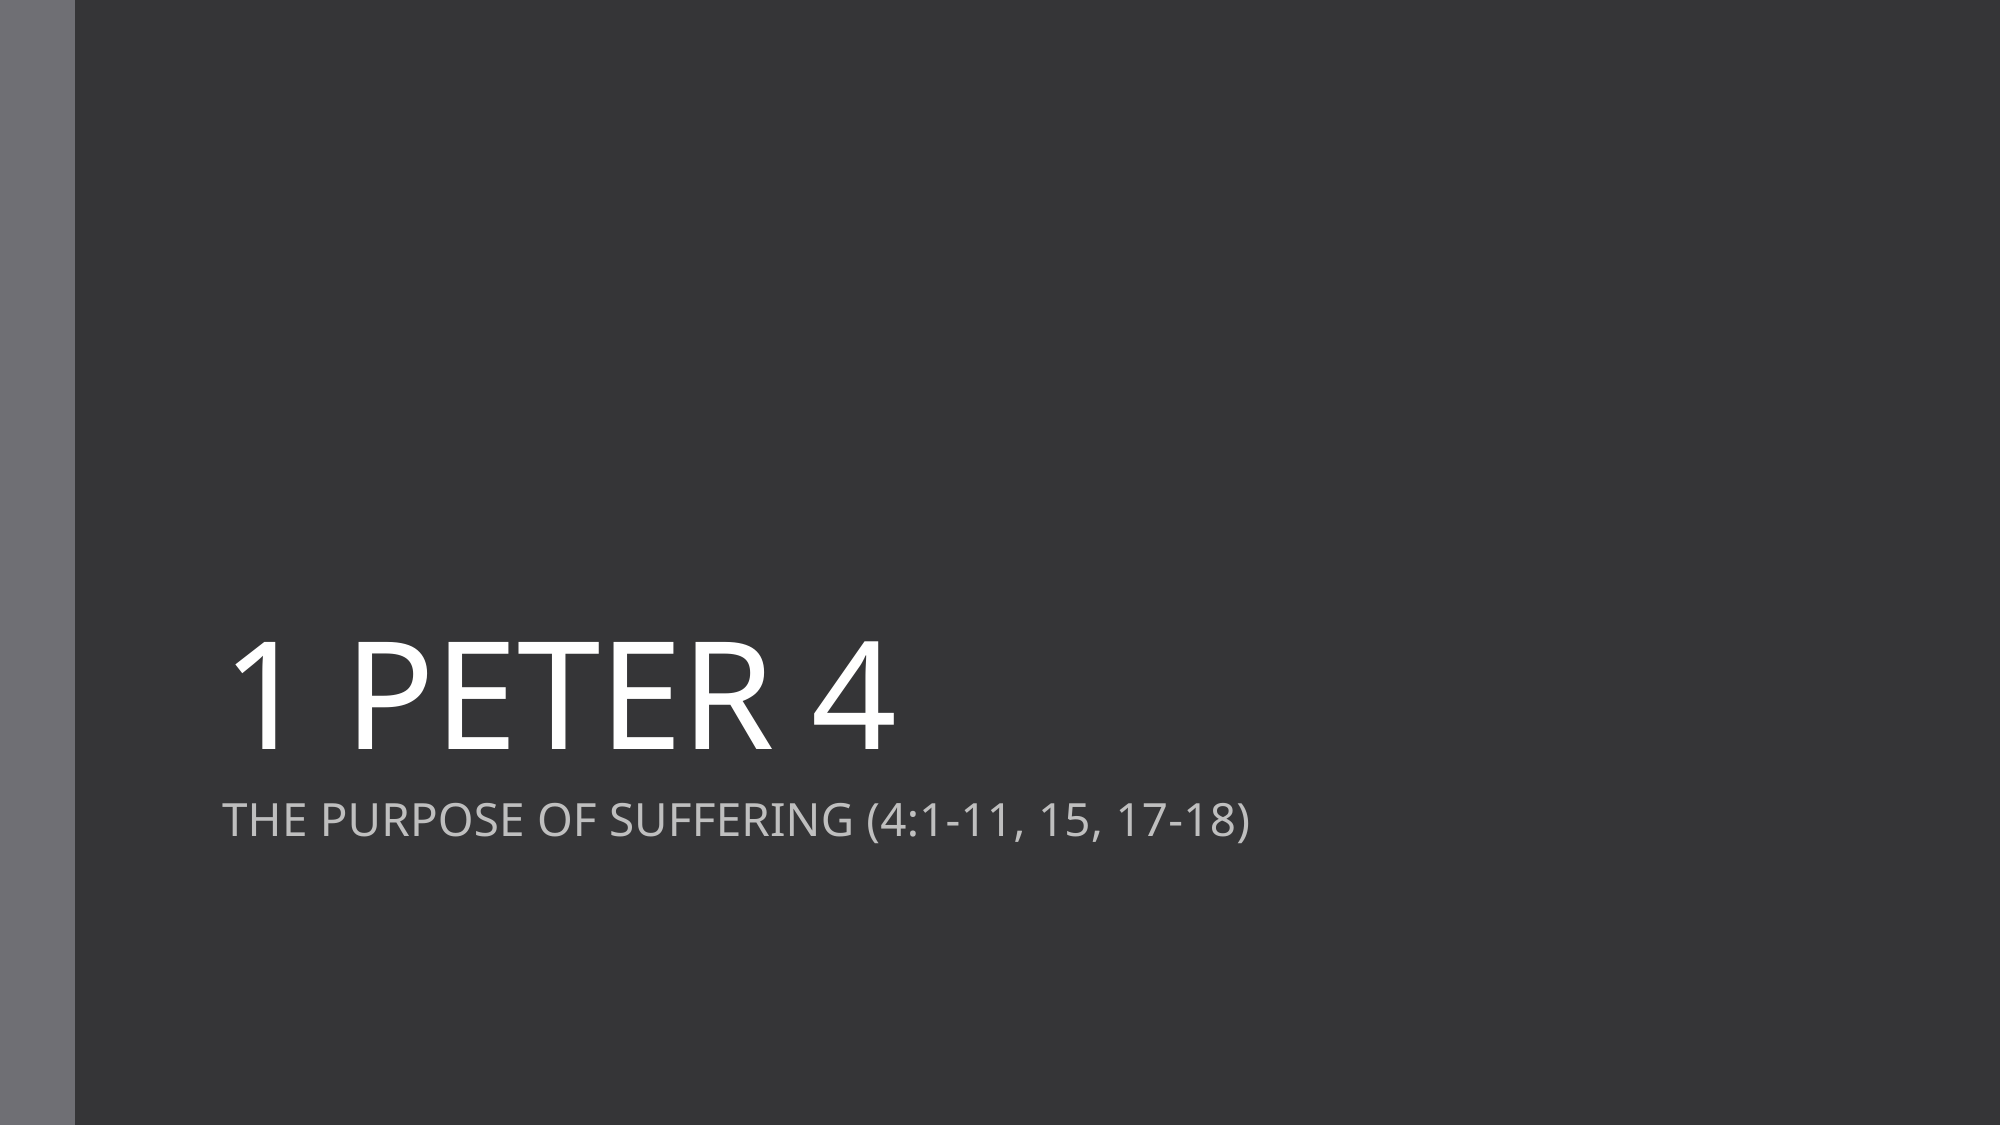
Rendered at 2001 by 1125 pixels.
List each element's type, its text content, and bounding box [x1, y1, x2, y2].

title 1 PETER 4 [206, 124, 1752, 787]
subtitle THE PURPOSE OF SUFFERING (4:1-11, 15, 17-18) [206, 787, 1752, 1066]
